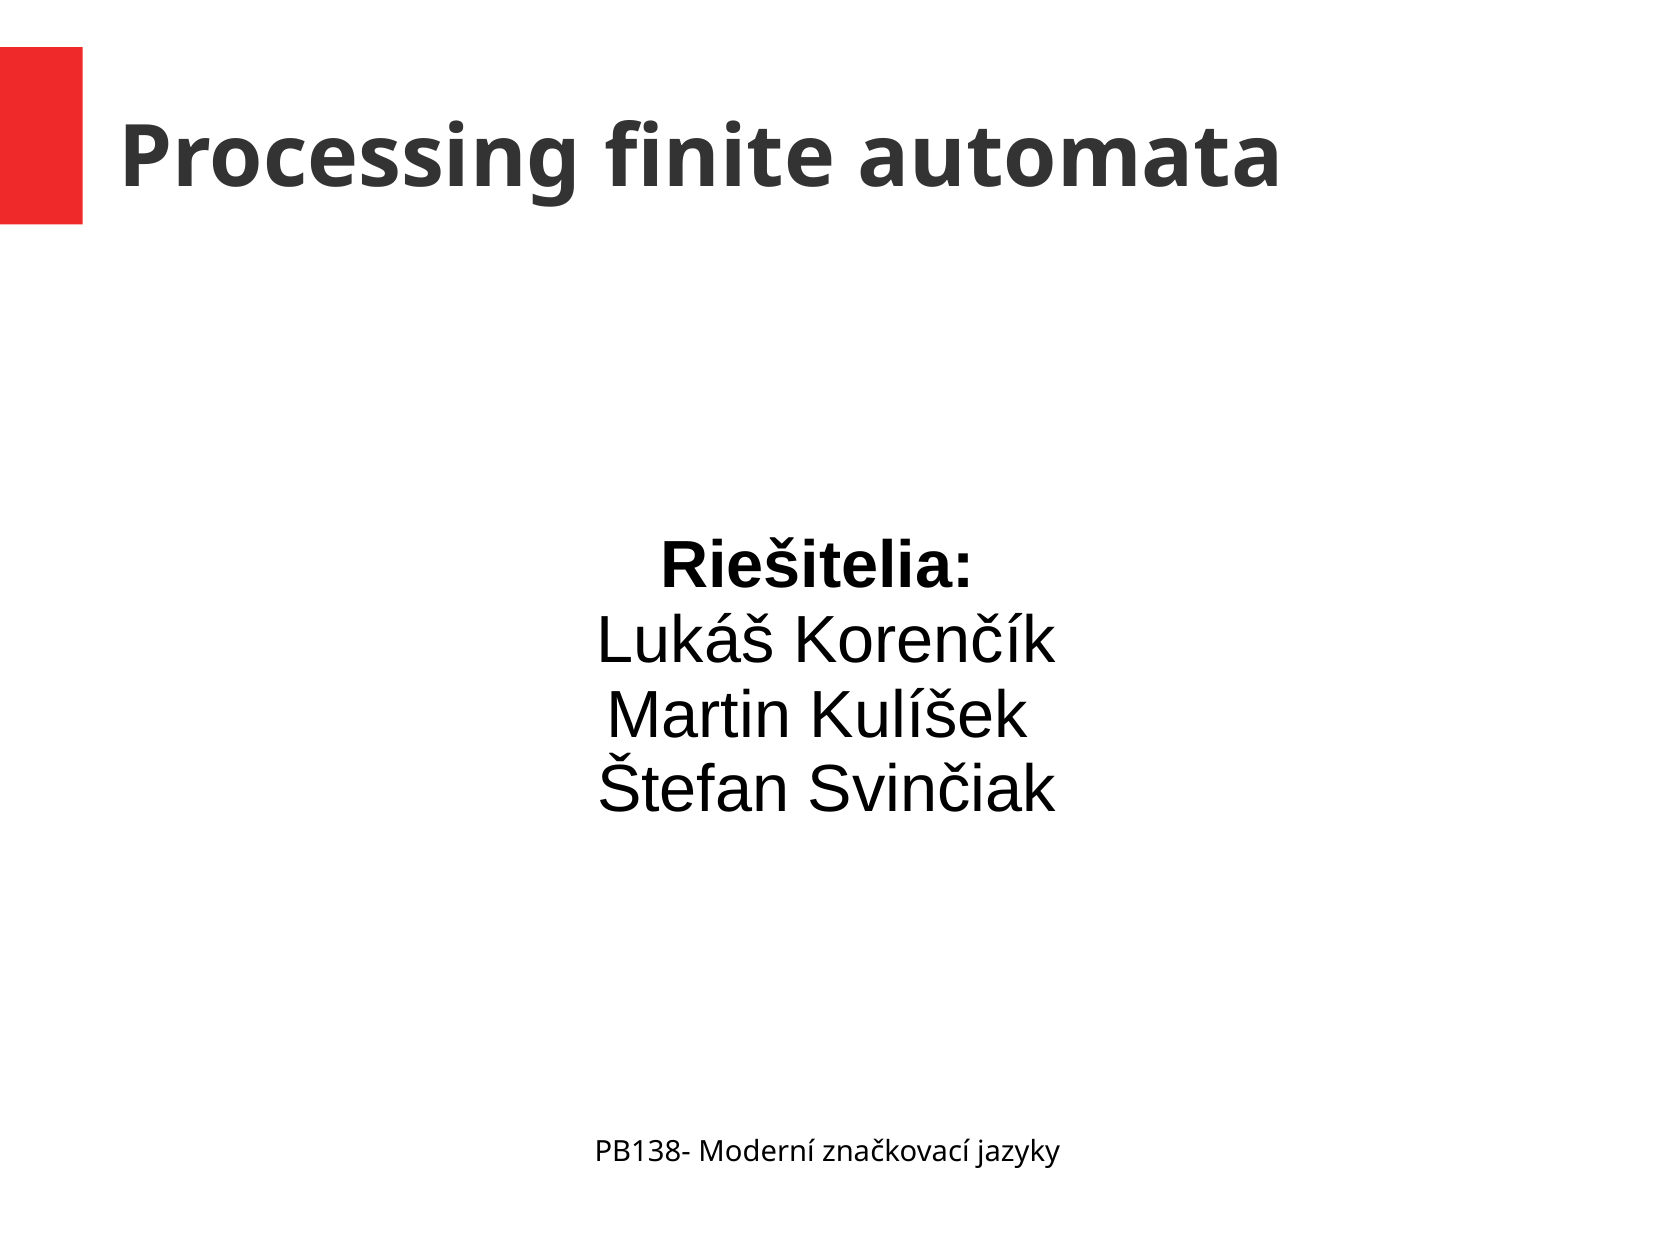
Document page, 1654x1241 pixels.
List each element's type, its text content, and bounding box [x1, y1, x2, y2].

title Processing finite automata [118, 49, 1571, 257]
subtitle Riešitelia: Lukáš Korenčík Martin Kulíšek Štefan Svinčiak [118, 354, 1536, 1074]
